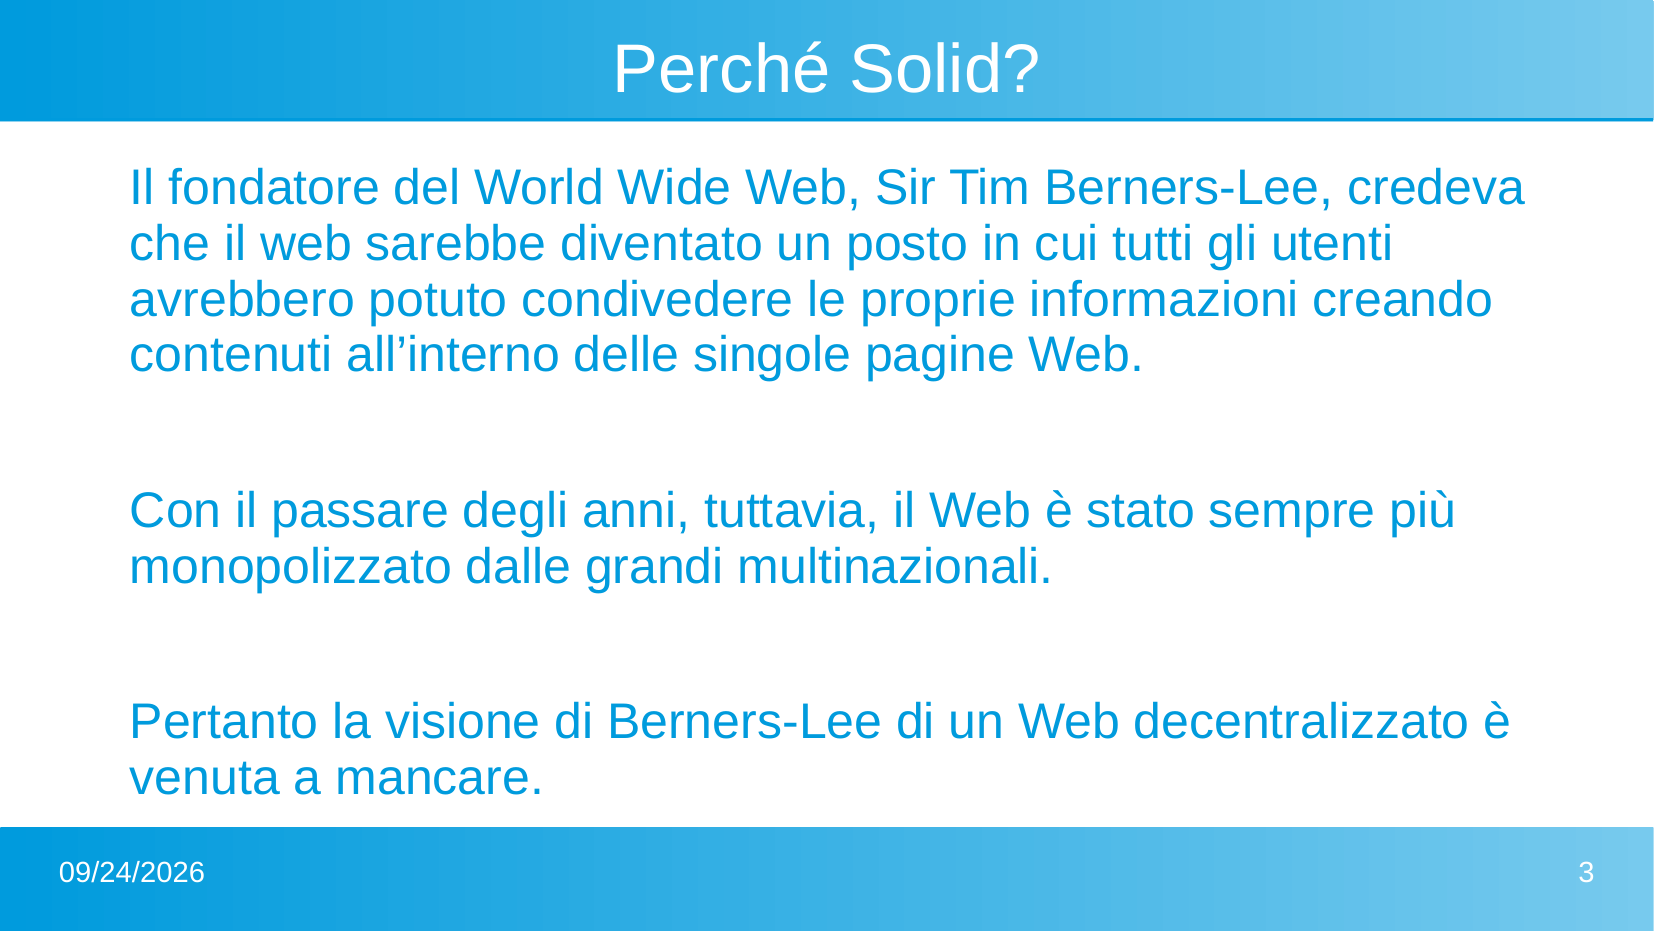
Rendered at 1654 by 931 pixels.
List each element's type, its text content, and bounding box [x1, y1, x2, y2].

title Perché Solid? [59, 29, 1595, 108]
list Il fondatore del World Wide Web, Sir Tim Berners-Lee, credeva che il web sarebbe diventato un posto in cui tutti gli utenti avrebbero potuto condivedere le proprie informazioni creando contenuti all’interno delle singole pagine Web. Con il passare degli anni, tuttavia, il Web è stato sempre più monopolizzato dalle grandi multinazionali. Pertanto la visione di Berners-Lee di un Web decentralizzato è venuta a mancare. [59, 159, 1595, 751]
